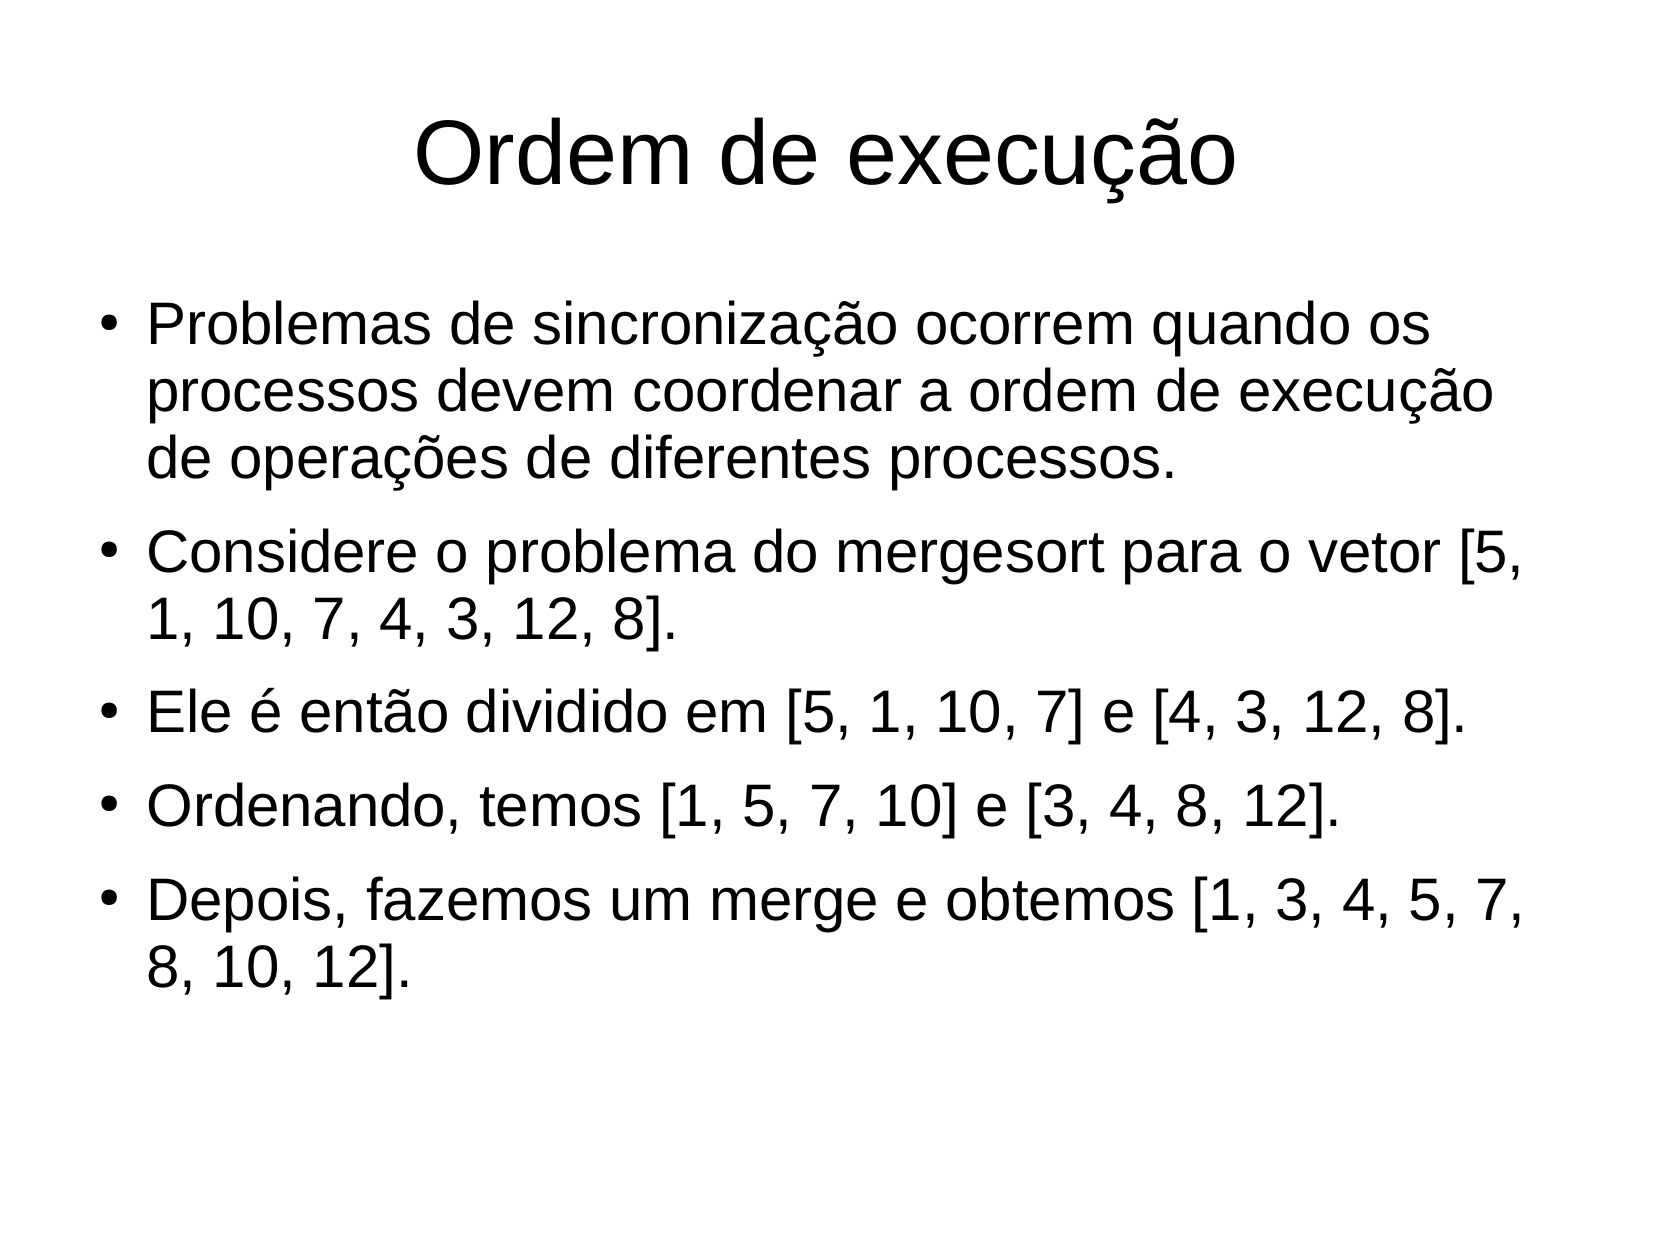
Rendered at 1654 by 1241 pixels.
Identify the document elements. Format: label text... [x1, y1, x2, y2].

list Problemas de sincronização ocorrem quando os processos devem coordenar a ordem de execução de operações de diferentes processos. Considere o problema do mergesort para o vetor [5, 1, 10, 7, 4, 3, 12, 8]. Ele é então dividido em [5, 1, 10, 7] e [4, 3, 12, 8]. Ordenando, temos [1, 5, 7, 10] e [3, 4, 8, 12]. Depois, fazemos um merge e obtemos [1, 3, 4, 5, 7, 8, 10, 12]. [82, 290, 1538, 1010]
title Ordem de execução [82, 49, 1571, 257]
